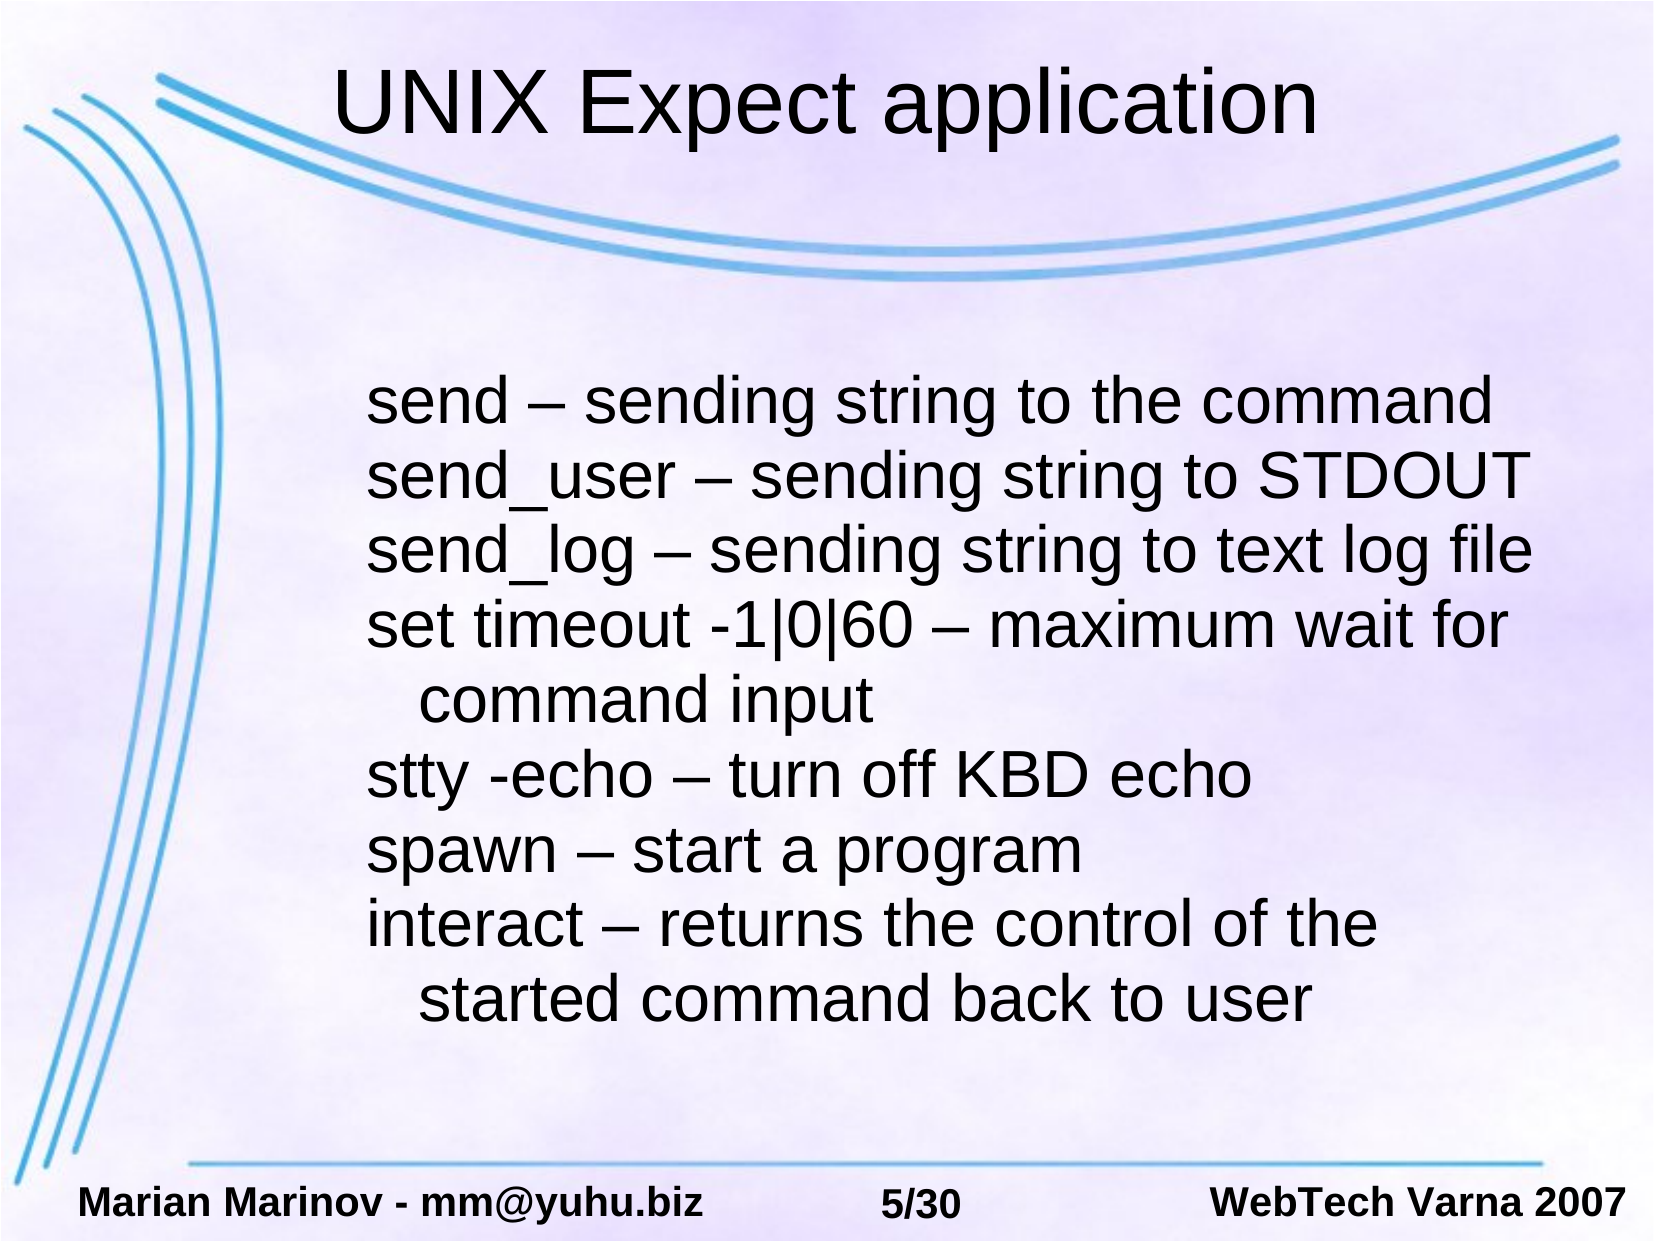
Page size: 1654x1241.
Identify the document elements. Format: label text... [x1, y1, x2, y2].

subtitle send – sending string to the command send_user – sending string to STDOUT send_log – sending string to text log file set timeout -1|0|60 – maximum wait for command input stty -echo – turn off KBD echo spawn – start a program interact – returns the control of the started command back to user [82, 290, 1571, 1109]
text_box WebTech Varna 2007 [1194, 1171, 1643, 1233]
text_box 5/30 [866, 1172, 977, 1235]
text_box Marian Marinov - mm@yuhu.biz [62, 1171, 720, 1233]
title UNIX Expect application [82, 49, 1571, 257]
picture [1, 1, 1654, 1241]
